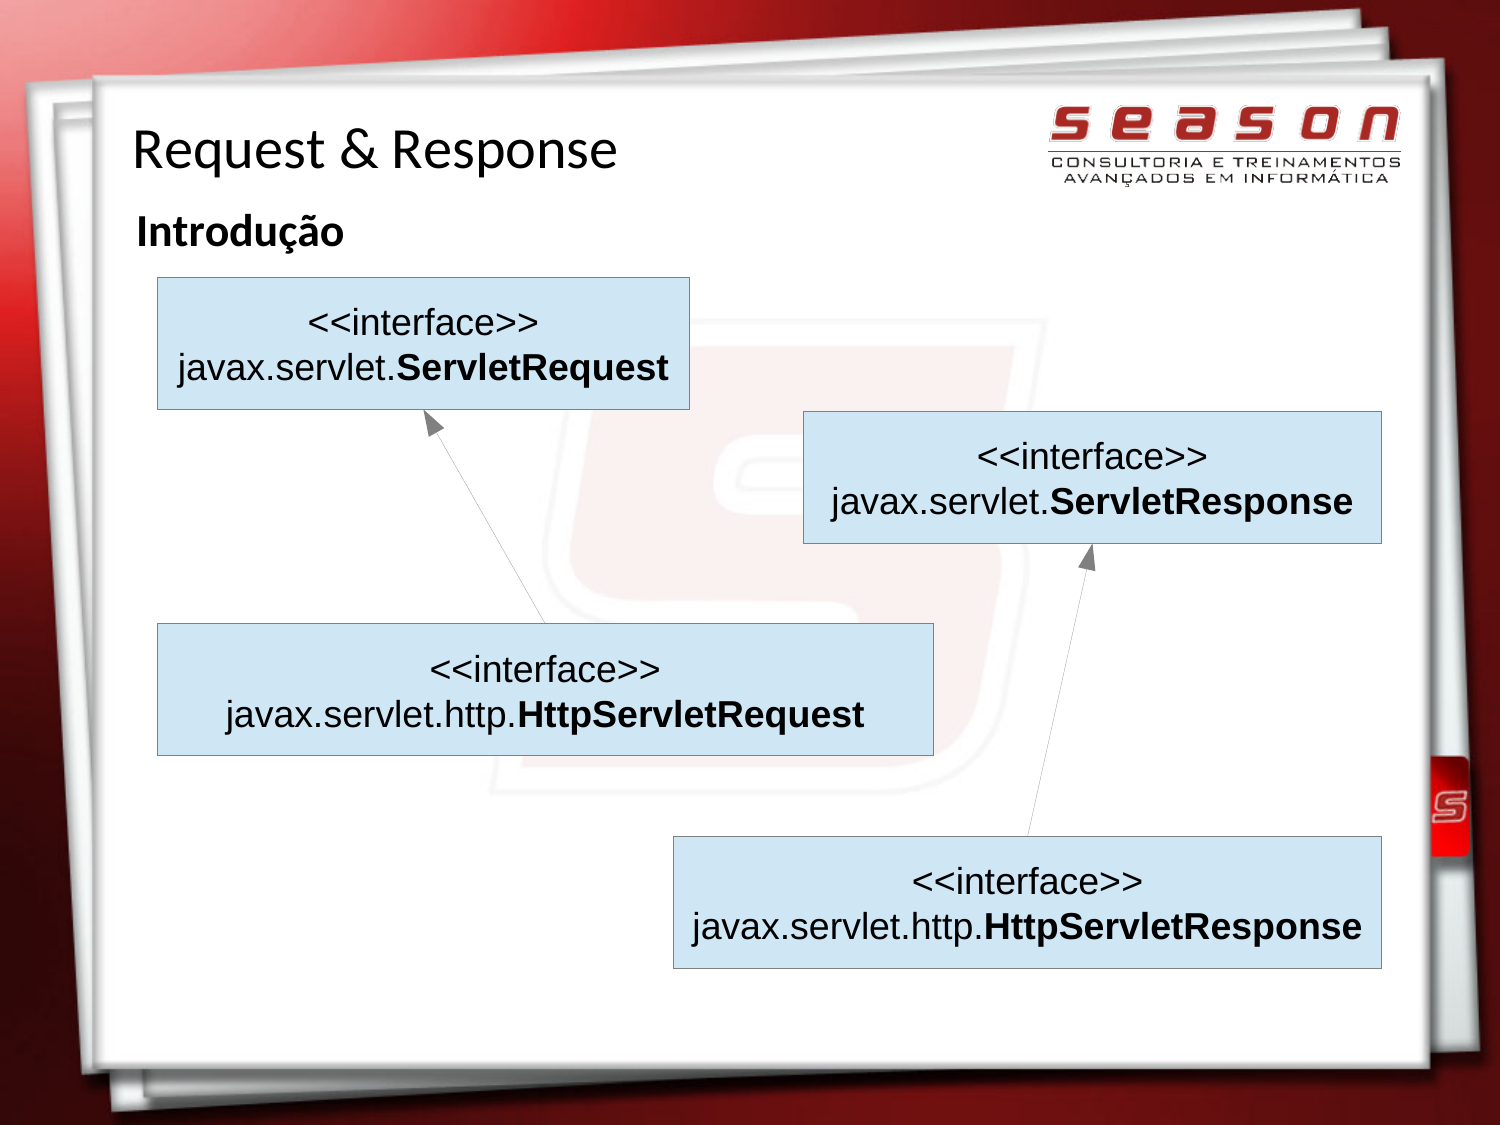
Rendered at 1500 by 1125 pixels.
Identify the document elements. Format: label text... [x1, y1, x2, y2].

text_box <<interface>> javax.servlet.ServletResponse [803, 411, 1382, 544]
text_box <<interface>> javax.servlet.http.HttpServletRequest [157, 623, 934, 756]
text_box <<interface>> javax.servlet.http.HttpServletResponse [673, 836, 1382, 969]
picture [0, 0, 1500, 1125]
text_box Introdução [119, 200, 1240, 256]
title Request & Response [118, 33, 1394, 257]
text_box <<interface>> javax.servlet.ServletRequest [157, 277, 690, 410]
